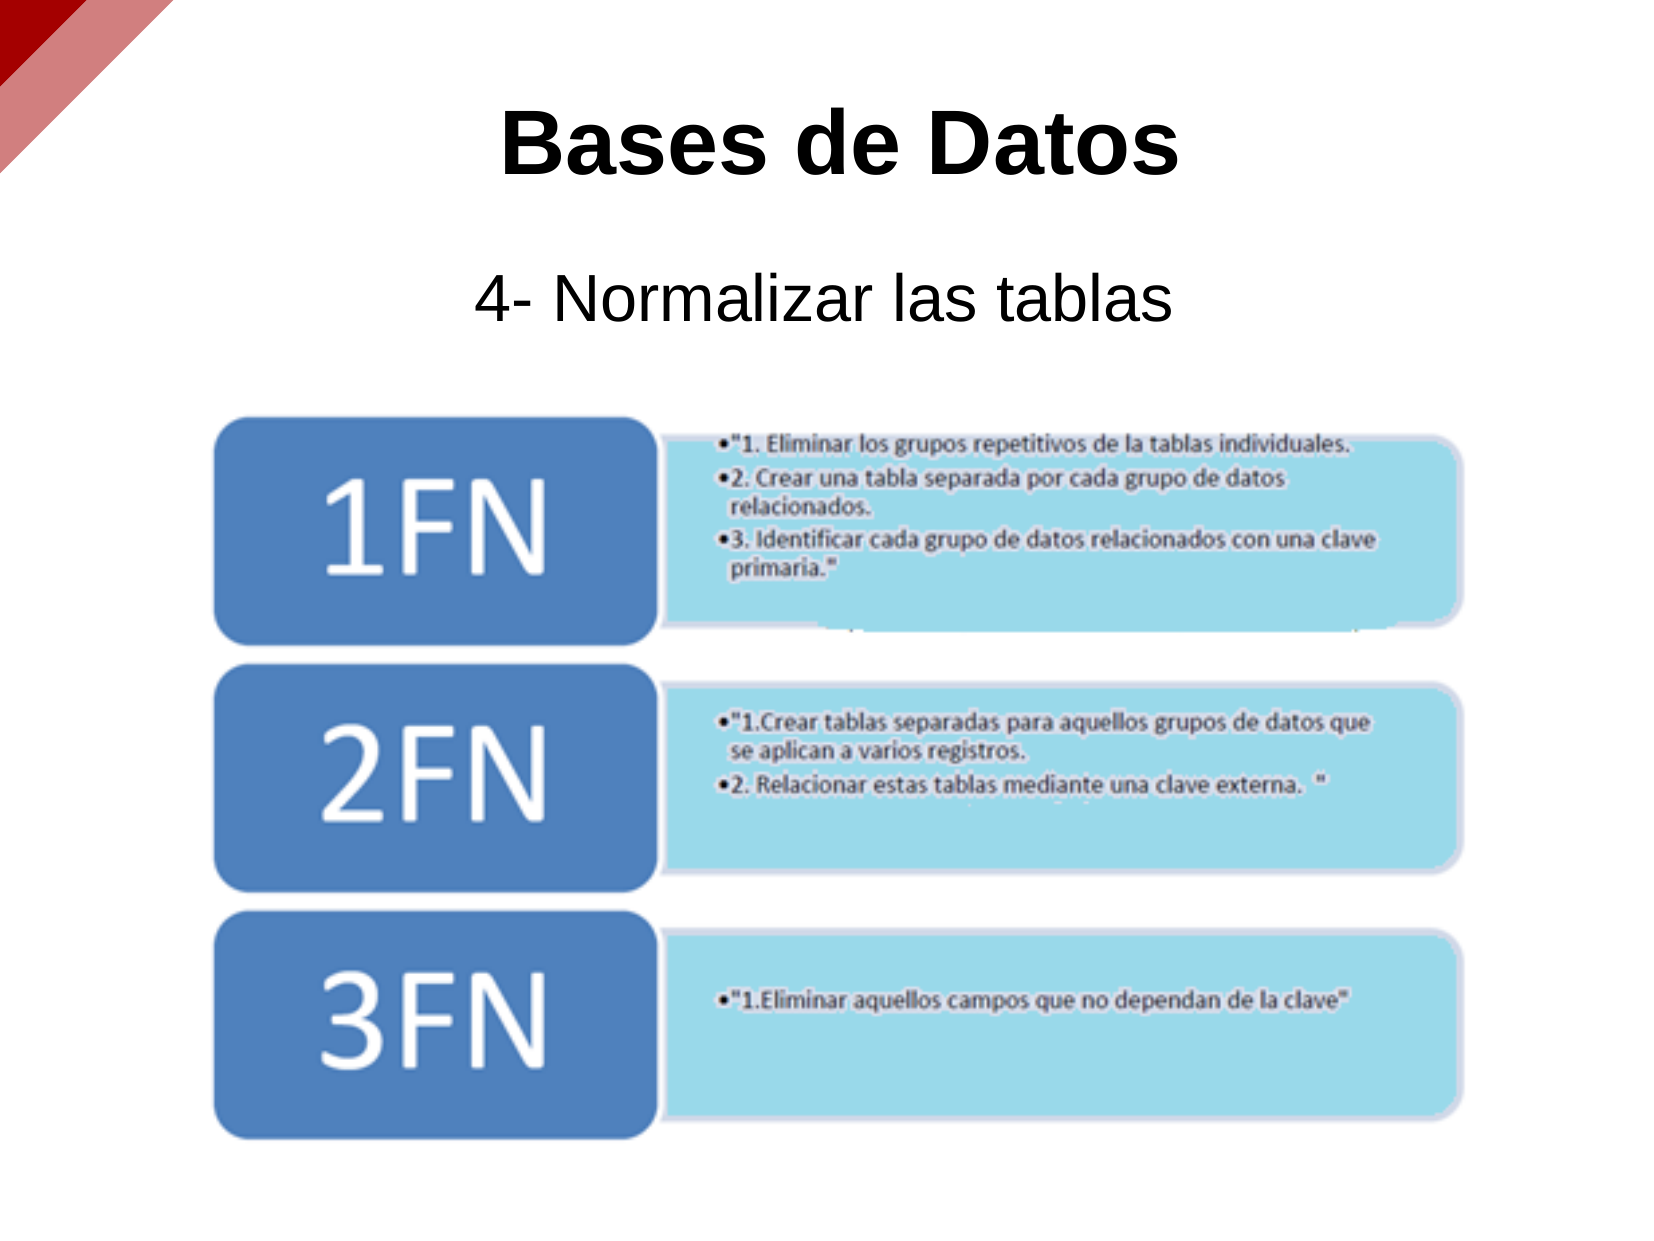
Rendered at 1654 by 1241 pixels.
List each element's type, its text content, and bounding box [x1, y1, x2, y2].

picture [207, 410, 1476, 1162]
text_box Bases de Datos [96, 82, 1585, 194]
text_box 4- Normalizar las tablas [474, 254, 1208, 410]
